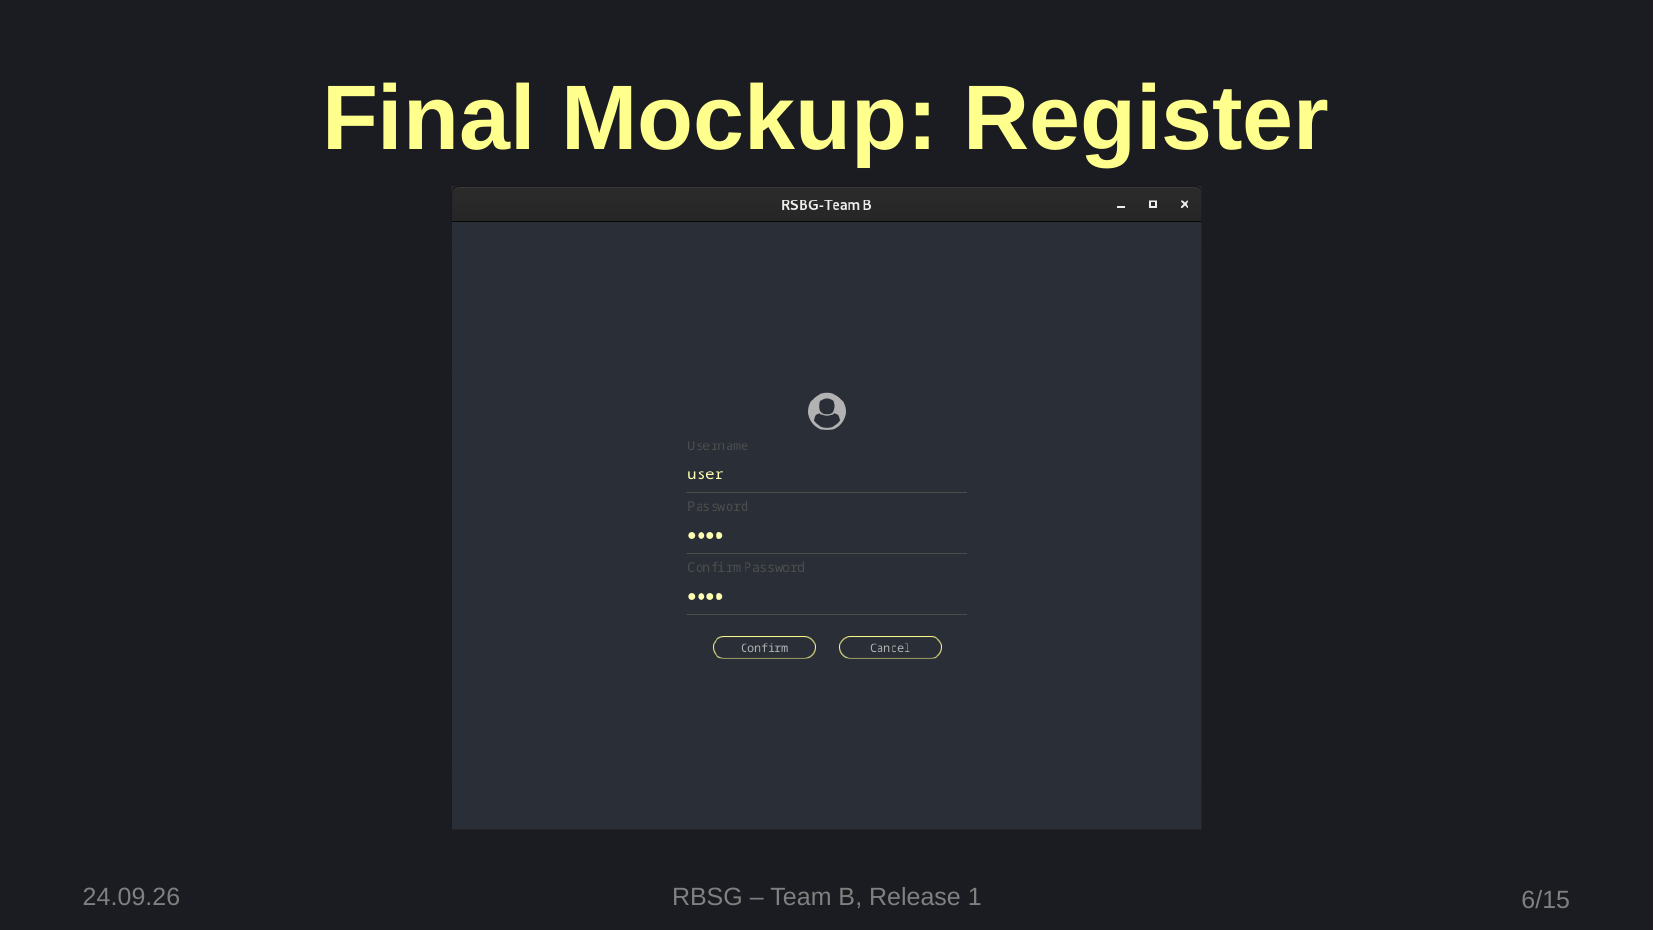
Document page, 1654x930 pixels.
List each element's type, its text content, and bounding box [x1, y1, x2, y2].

picture [451, 186, 1202, 830]
title Final Mockup: Register [82, 39, 1571, 196]
